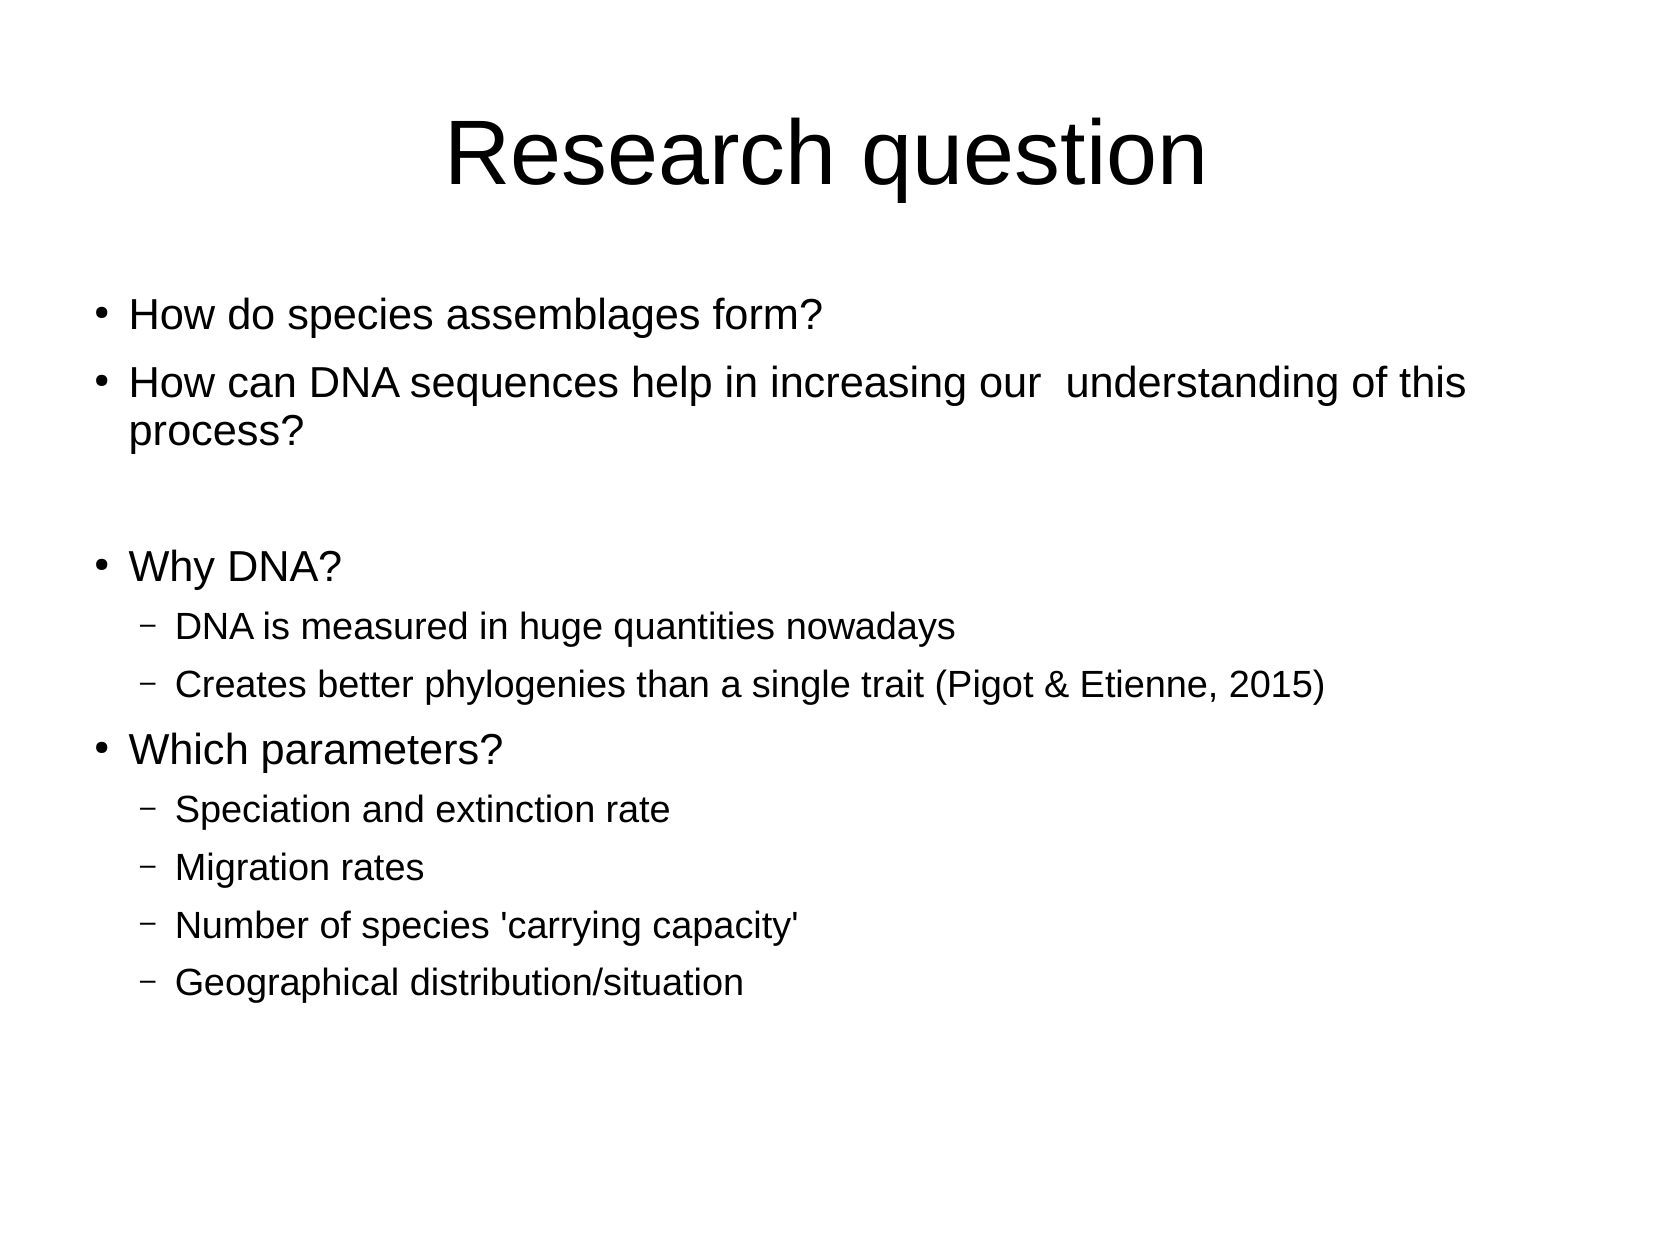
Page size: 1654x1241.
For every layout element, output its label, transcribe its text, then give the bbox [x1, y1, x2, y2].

title Research question [82, 49, 1571, 257]
list How do species assemblages form? How can DNA sequences help in increasing our understanding of this process? Why DNA? DNA is measured in huge quantities nowadays Creates better phylogenies than a single trait (Pigot & Etienne, 2015) Which parameters? Speciation and extinction rate Migration rates Number of species 'carrying capacity' Geographical distribution/situation [82, 290, 1571, 1010]
